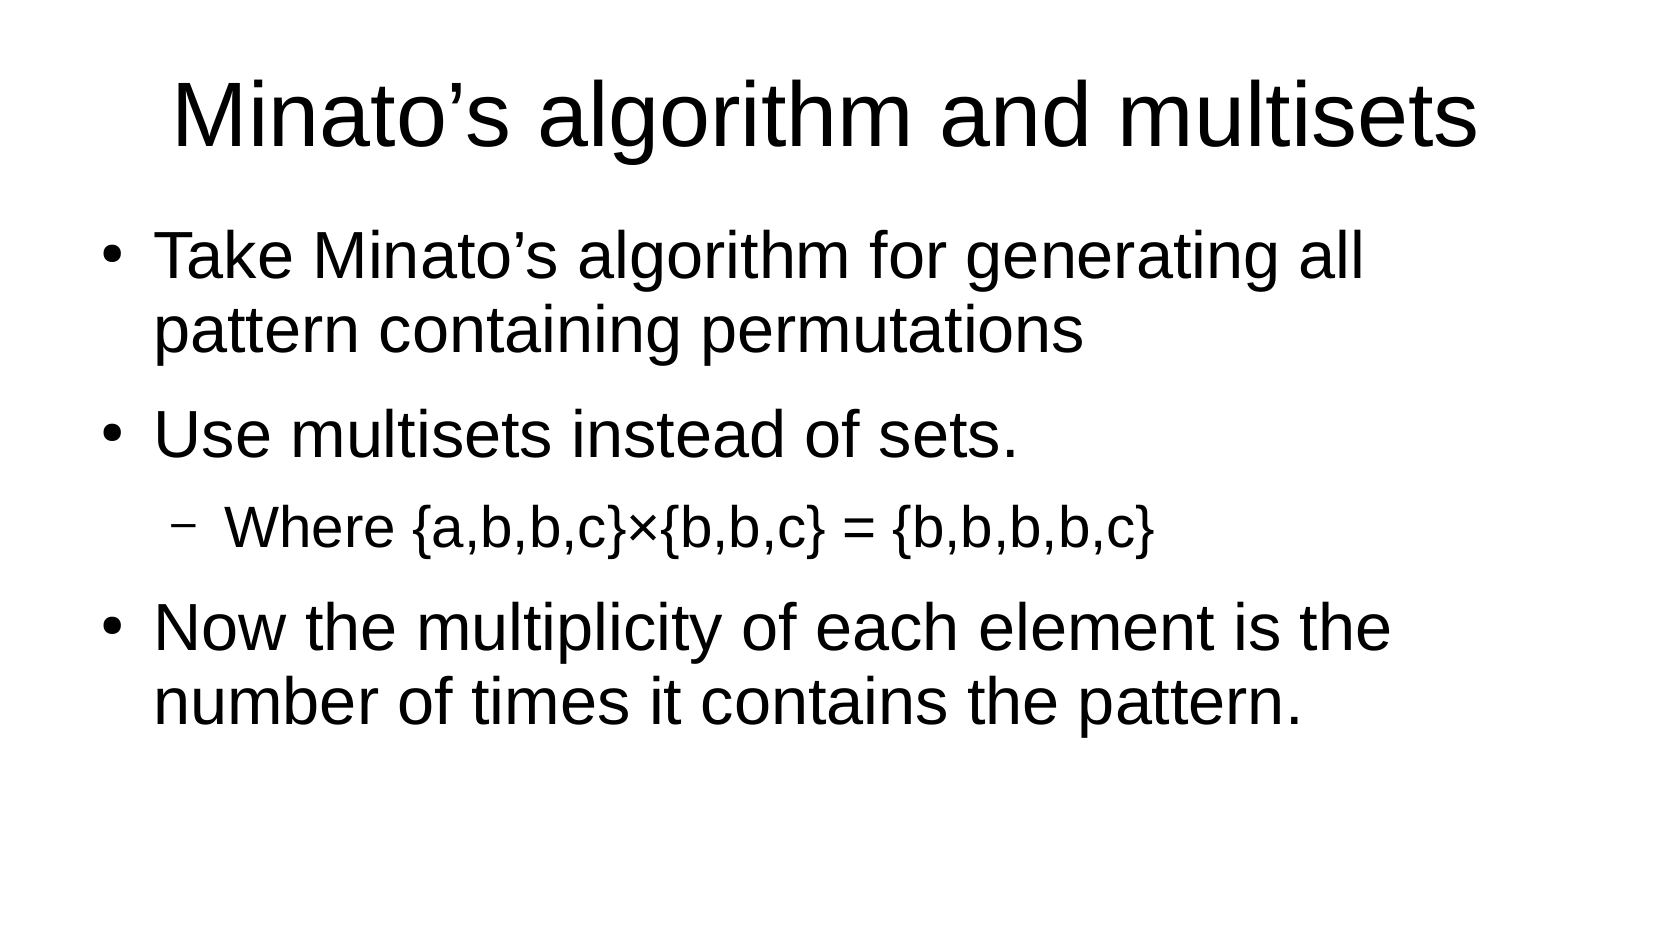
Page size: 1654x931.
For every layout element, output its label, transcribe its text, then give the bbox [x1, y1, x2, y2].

list Take Minato’s algorithm for generating all pattern containing permutations Use multisets instead of sets. Where {a,b,b,c}×{b,b,c} = {b,b,b,b,c} Now the multiplicity of each element is the number of times it contains the pattern. [82, 217, 1571, 758]
title Minato’s algorithm and multisets [82, 37, 1571, 193]
